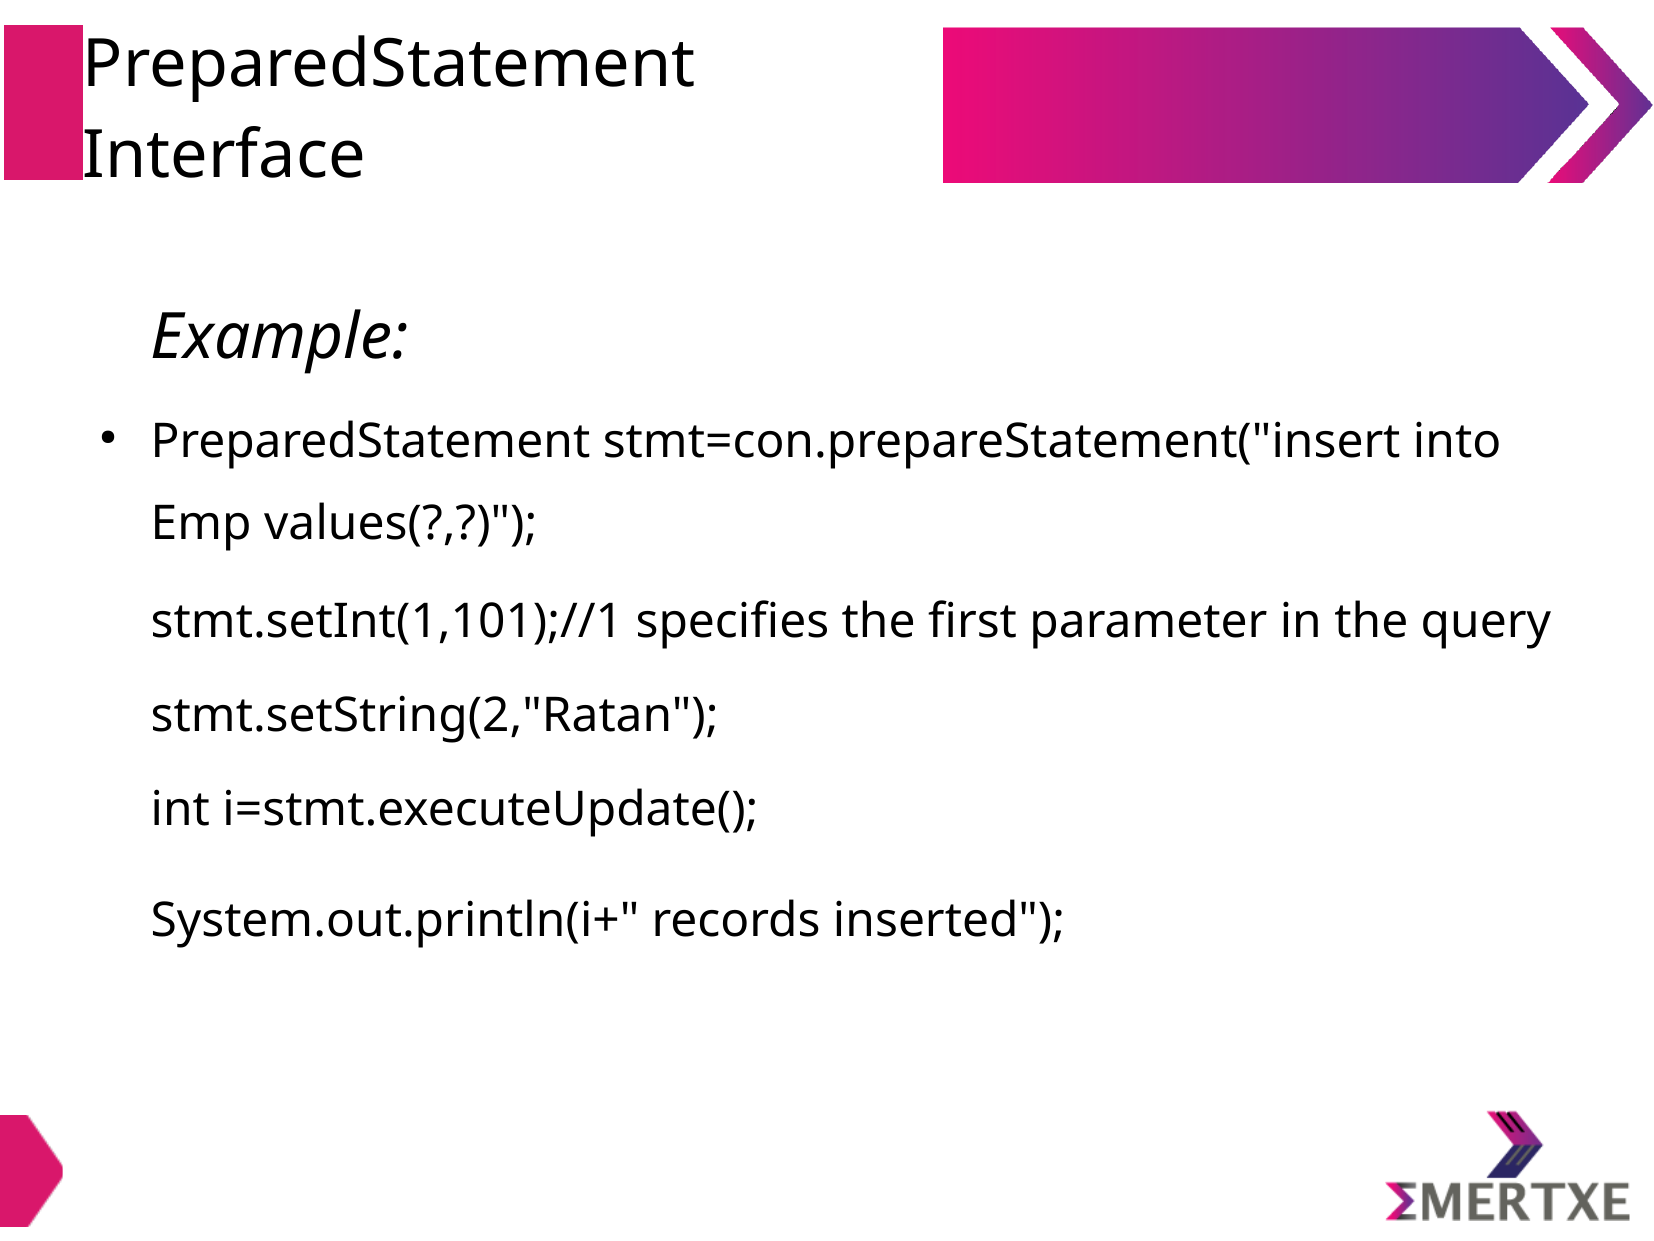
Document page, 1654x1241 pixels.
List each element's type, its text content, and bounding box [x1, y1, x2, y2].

picture [1385, 1107, 1631, 1221]
picture [1571, 27, 1653, 183]
list Example: PreparedStatement stmt=con.prepareStatement("insert into Emp values(?,?)"); stmt.setInt(1,101);//1 specifies the first parameter in the query stmt.setString(2,"Ratan"); int i=stmt.executeUpdate(); System.out.println(i+" records inserted"); [82, 290, 1571, 1010]
title PreparedStatement Interface [82, 2, 1571, 210]
